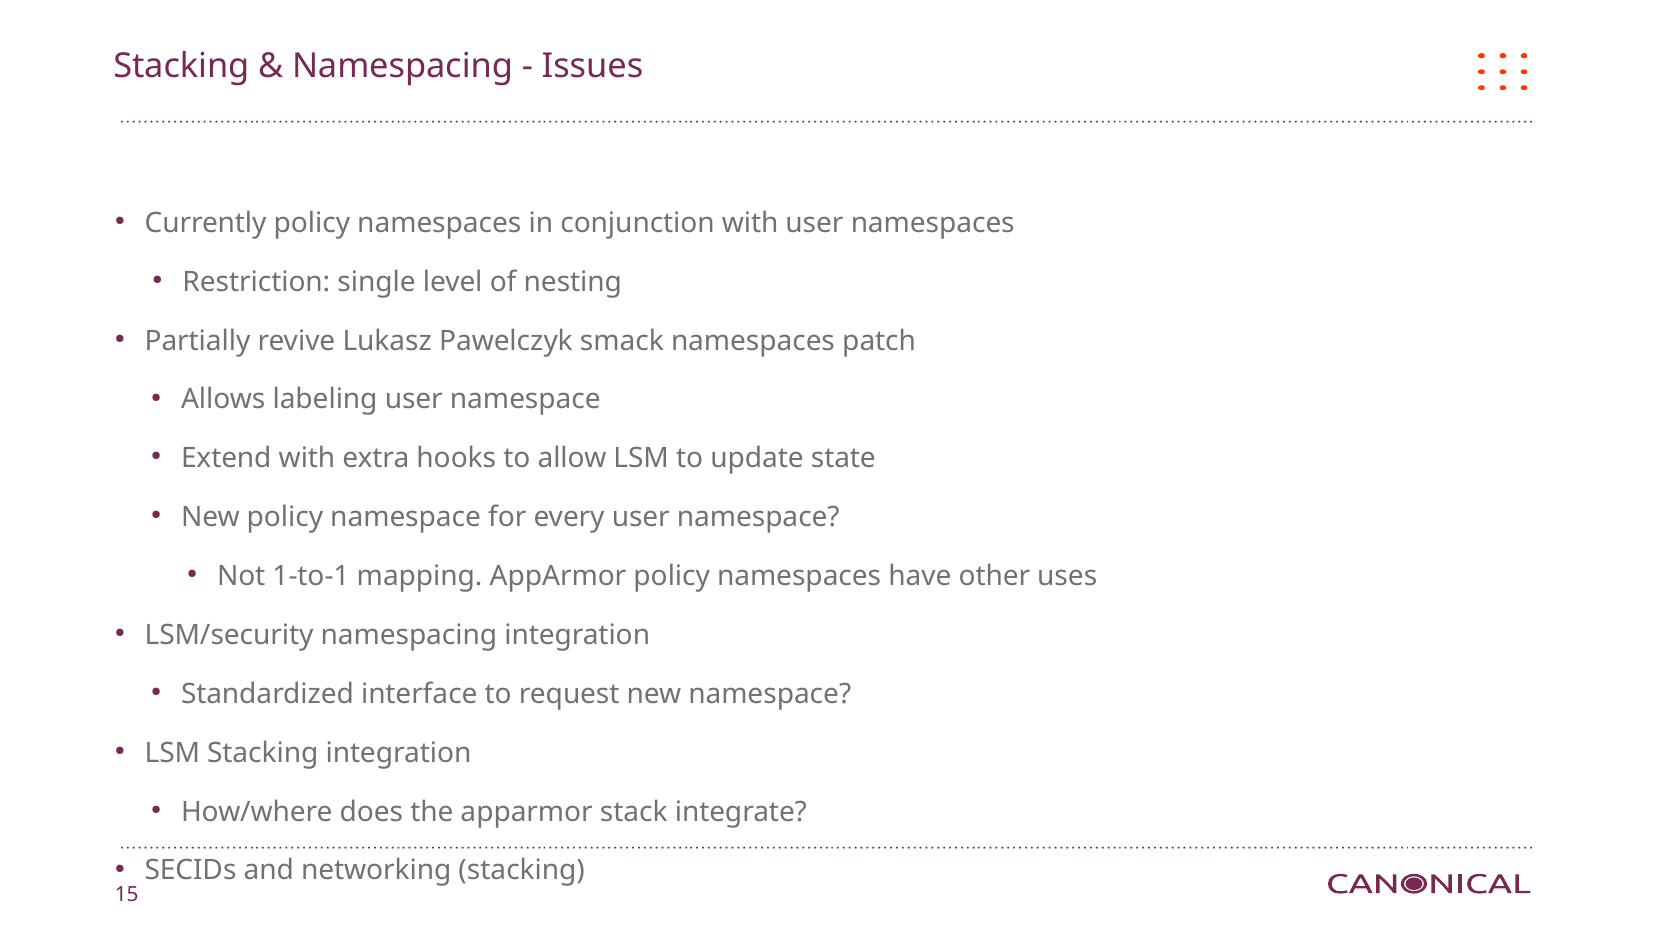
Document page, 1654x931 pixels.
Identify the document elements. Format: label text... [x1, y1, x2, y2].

list Currently policy namespaces in conjunction with user namespaces Restriction: single level of nesting Partially revive Lukasz Pawelczyk smack namespaces patch Allows labeling user namespace Extend with extra hooks to allow LSM to update state New policy namespace for every user namespace? Not 1-to-1 mapping. AppArmor policy namespaces have other uses LSM/security namespacing integration Standardized interface to request new namespace? LSM Stacking integration How/where does the apparmor stack integrate? SECIDs and networking (stacking) [115, 192, 1540, 825]
picture [111, 119, 1533, 124]
title Stacking & Namespacing - Issues [113, 48, 1382, 81]
picture [111, 845, 1533, 851]
picture [1478, 53, 1527, 90]
